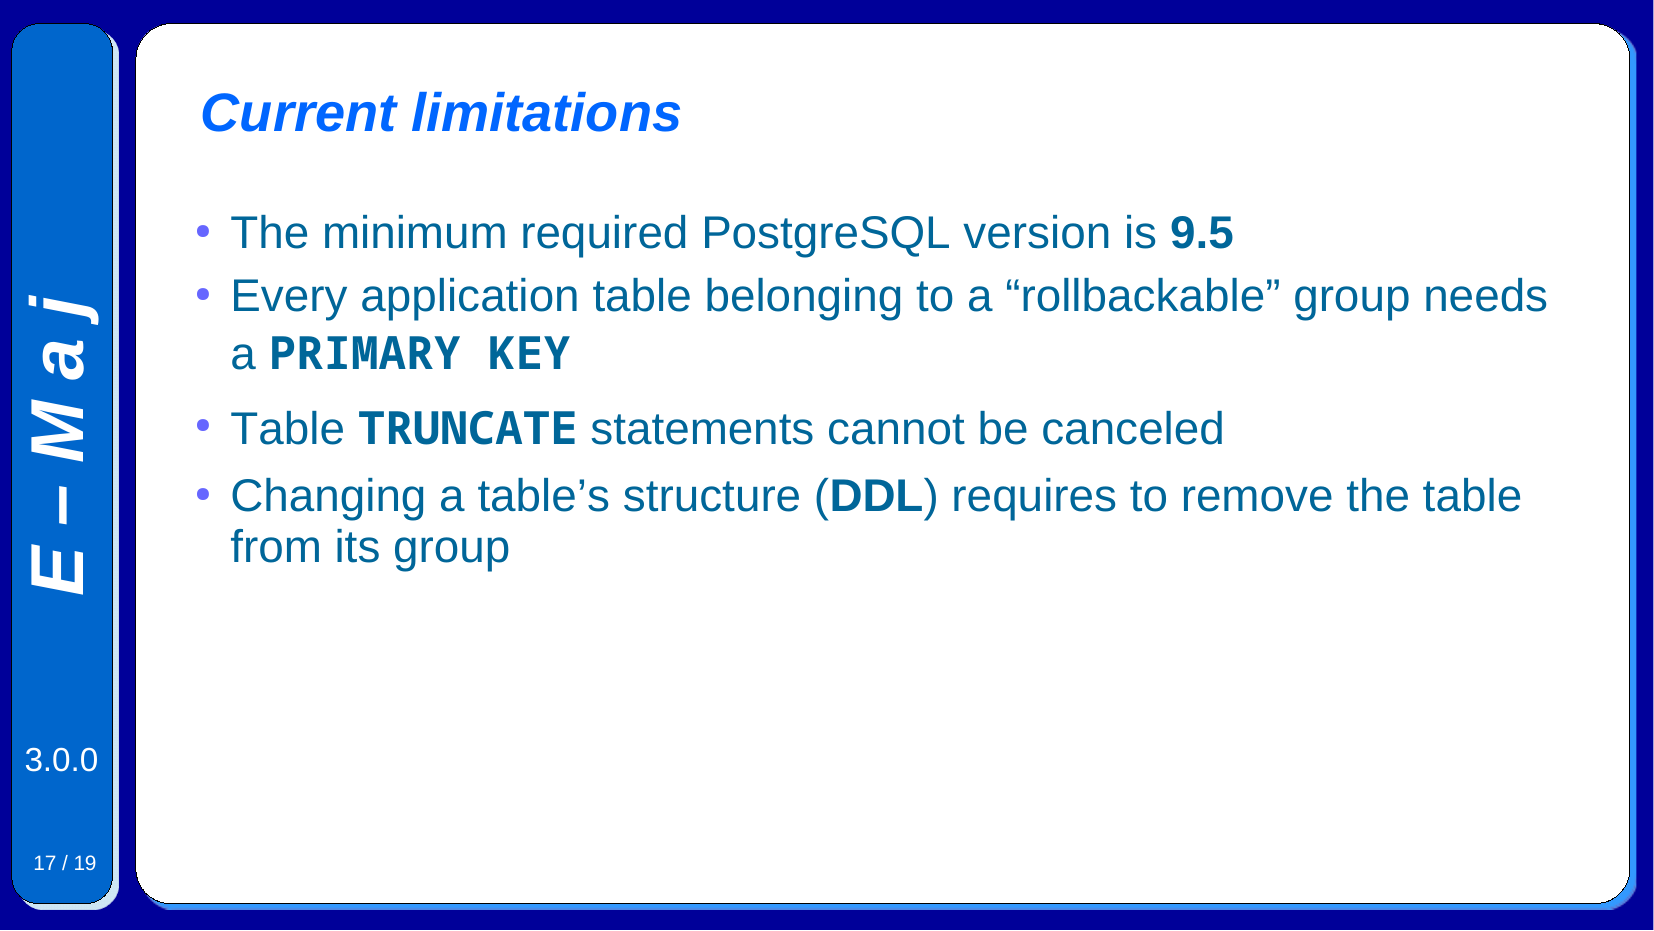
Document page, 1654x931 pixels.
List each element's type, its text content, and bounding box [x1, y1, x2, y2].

title Current limitations [200, 34, 1575, 191]
list The minimum required PostgreSQL version is 9.5 Every application table belonging to a “rollbackable” group needs a PRIMARY KEY Table TRUNCATE statements cannot be canceled Changing a table’s structure (DDL) requires to remove the table from its group [177, 206, 1587, 827]
